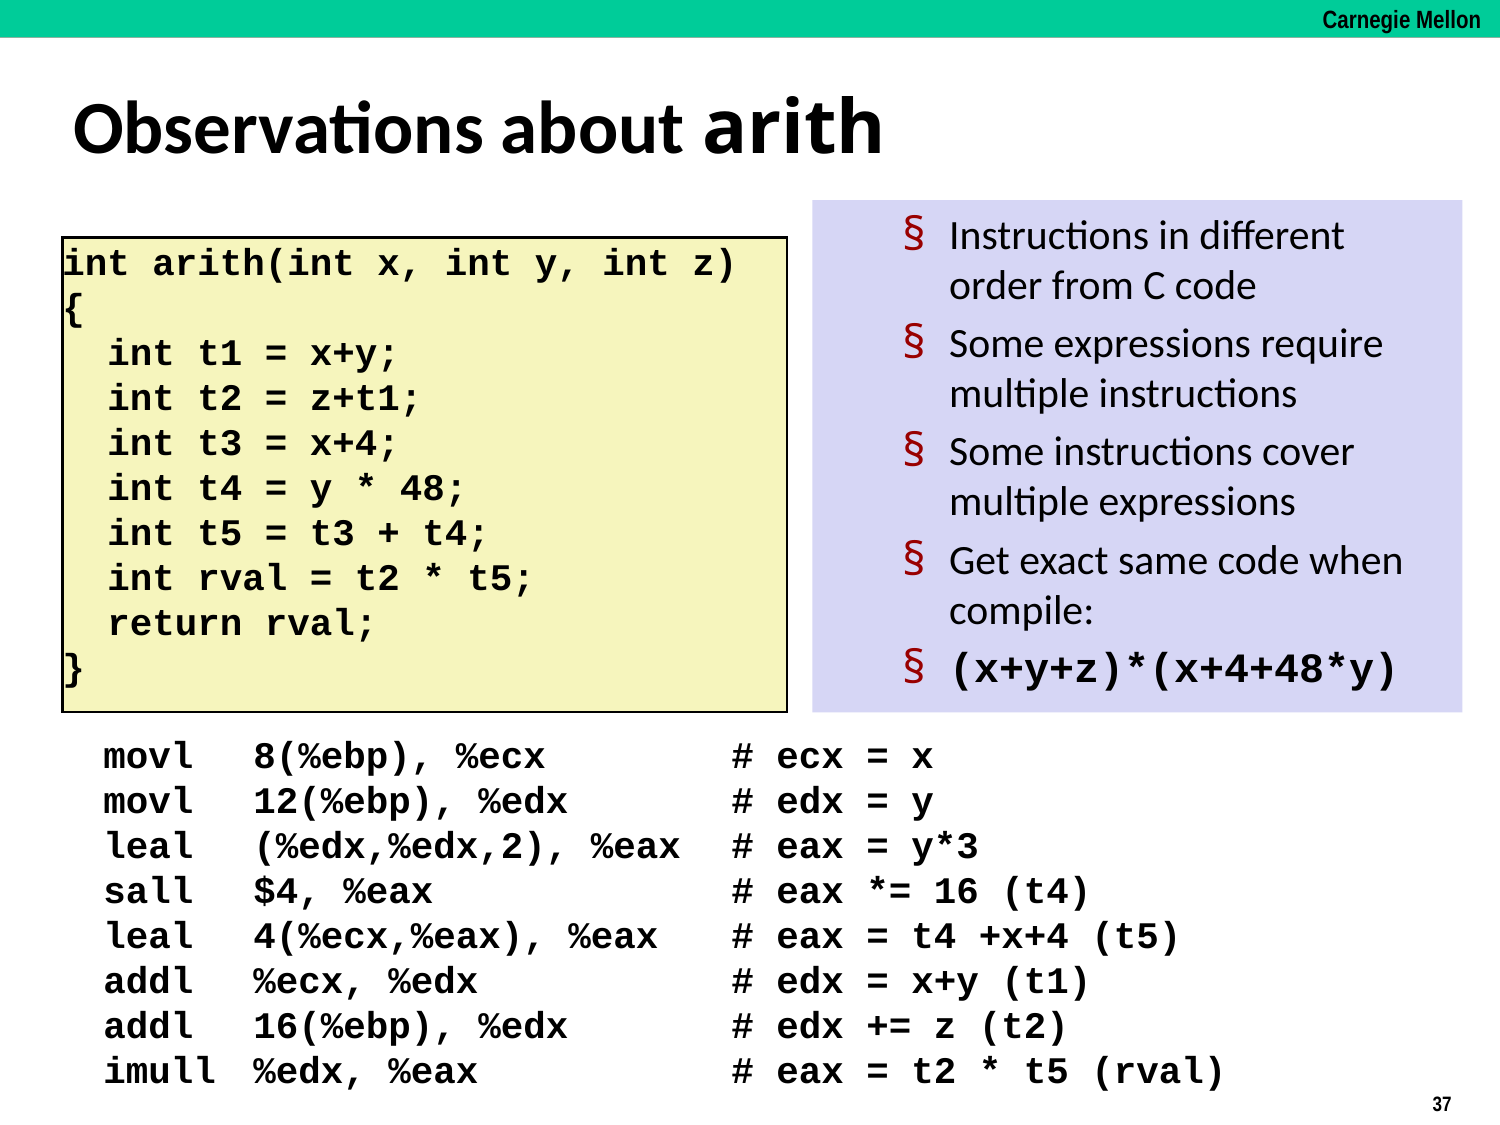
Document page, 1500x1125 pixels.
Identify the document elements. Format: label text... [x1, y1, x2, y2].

text_box int arith(int x, int y, int z) { int t1 = x+y; int t2 = z+t1; int t3 = x+4; int t4 = y * 48; int t5 = t3 + t4; int rval = t2 * t5; return rval; } [62, 237, 788, 713]
text_box movl 8(%ebp), %ecx # ecx = x movl 12(%ebp), %edx # edx = y leal (%edx,%edx,2), %eax # eax = y*3 sall $4, %eax # eax *= 16 (t4) leal 4(%ecx,%eax), %eax # eax = t4 +x+4 (t5) addl %ecx, %edx # edx = x+y (t1) addl 16(%ebp), %edx # edx += z (t2) imull %edx, %eax # eax = t2 * t5 (rval) [49, 724, 1238, 1071]
text_box Carnegie Mellon [1322, 3, 1500, 33]
title Observations about arith [58, 71, 1304, 197]
list Instructions in different order from C code Some expressions require multiple instructions Some instructions cover multiple expressions Get exact same code when compile: (x+y+z)*(x+4+48*y) [812, 200, 1463, 713]
